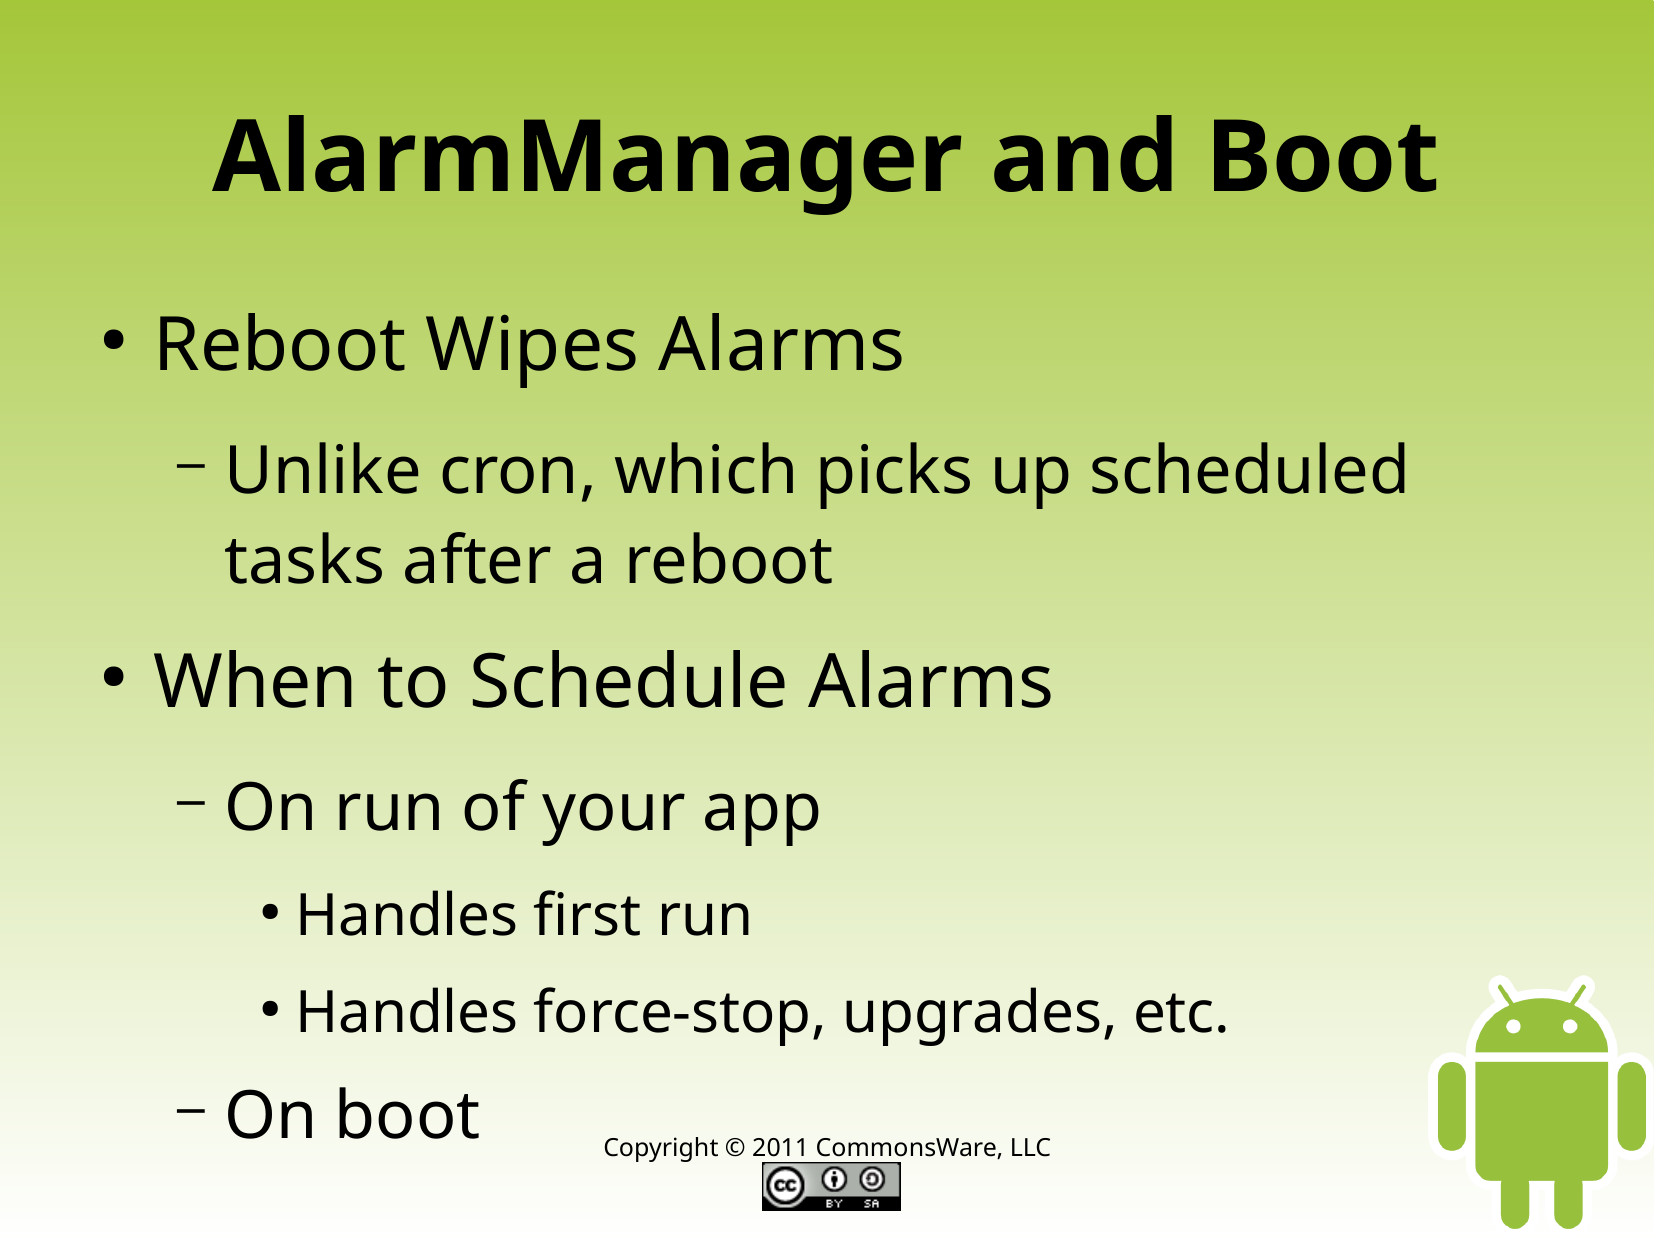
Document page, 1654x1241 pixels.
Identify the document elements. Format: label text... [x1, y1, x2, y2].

picture [762, 1162, 901, 1211]
picture [1428, 975, 1654, 1238]
list Reboot Wipes Alarms Unlike cron, which picks up scheduled tasks after a reboot When to Schedule Alarms On run of your app Handles first run Handles force-stop, upgrades, etc. On boot [82, 290, 1571, 1109]
title AlarmManager and Boot [82, 49, 1571, 257]
